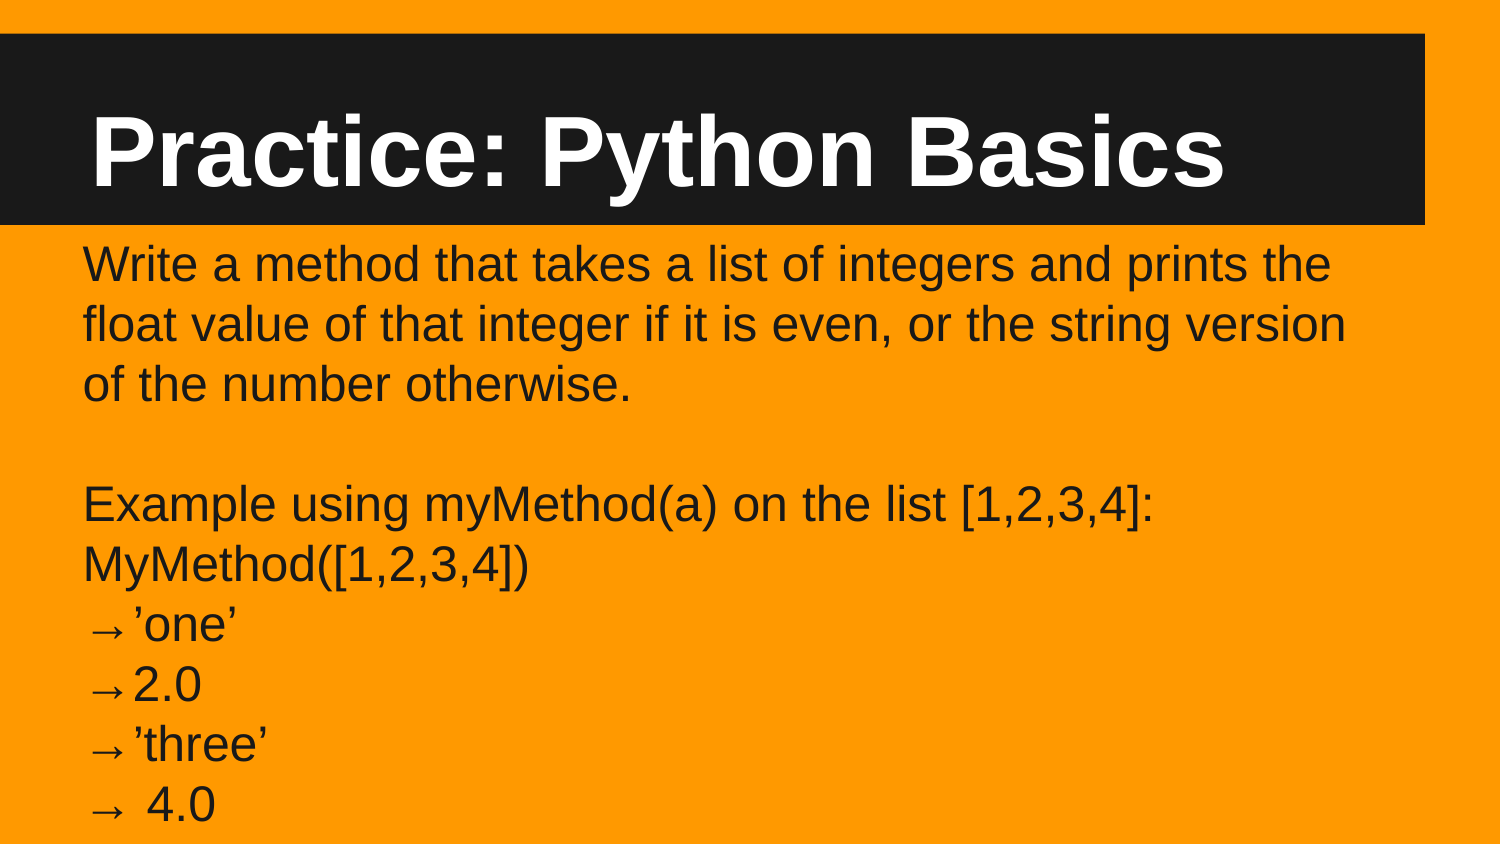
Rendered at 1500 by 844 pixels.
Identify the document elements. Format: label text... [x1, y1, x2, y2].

title Practice: Python Basics [75, 33, 1425, 221]
list Write a method that takes a list of integers and prints the float value of that integer if it is even, or the string version of the number otherwise. Example using myMethod(a) on the list [1,2,3,4]: MyMethod([1,2,3,4]) →’one’ →2.0 →’three’ → 4.0 [67, 215, 1418, 815]
